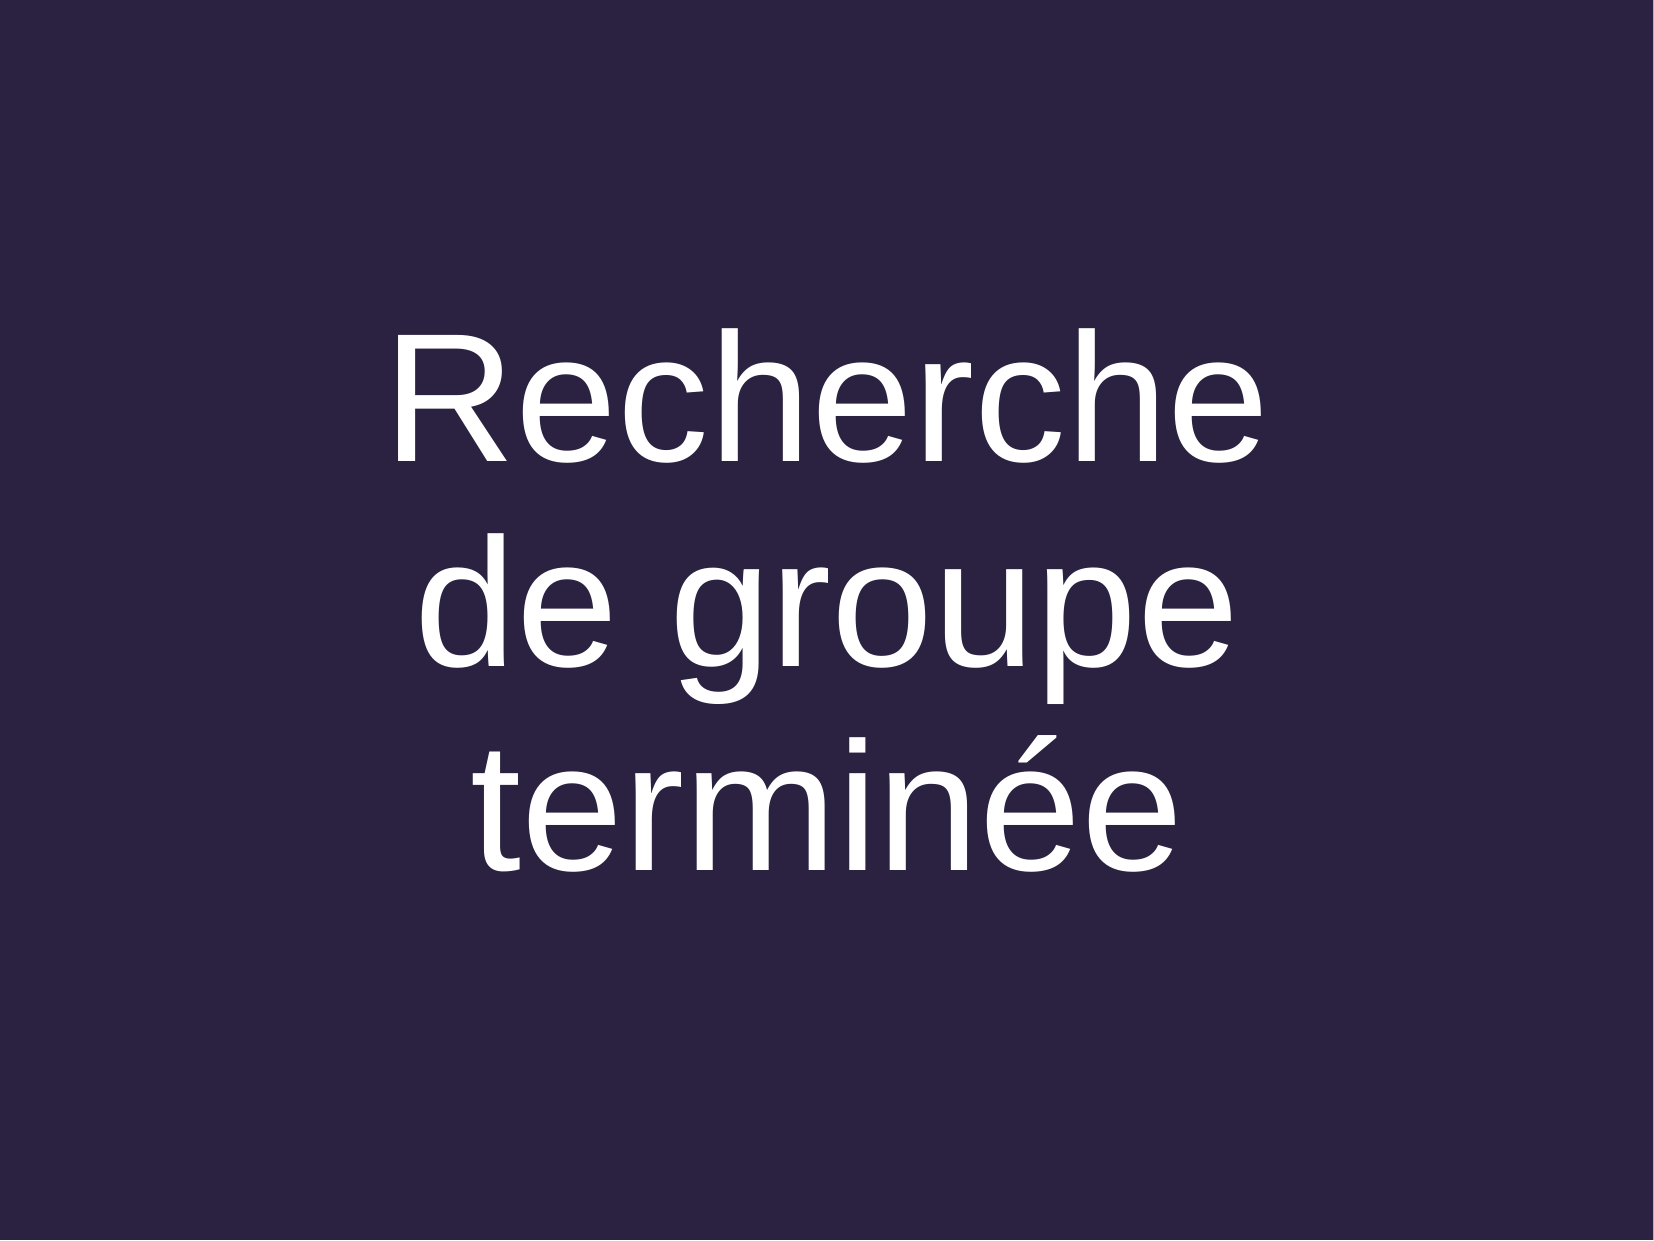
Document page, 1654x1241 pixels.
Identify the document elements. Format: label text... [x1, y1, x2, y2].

title Recherche de groupe terminée [0, 47, 1654, 1158]
